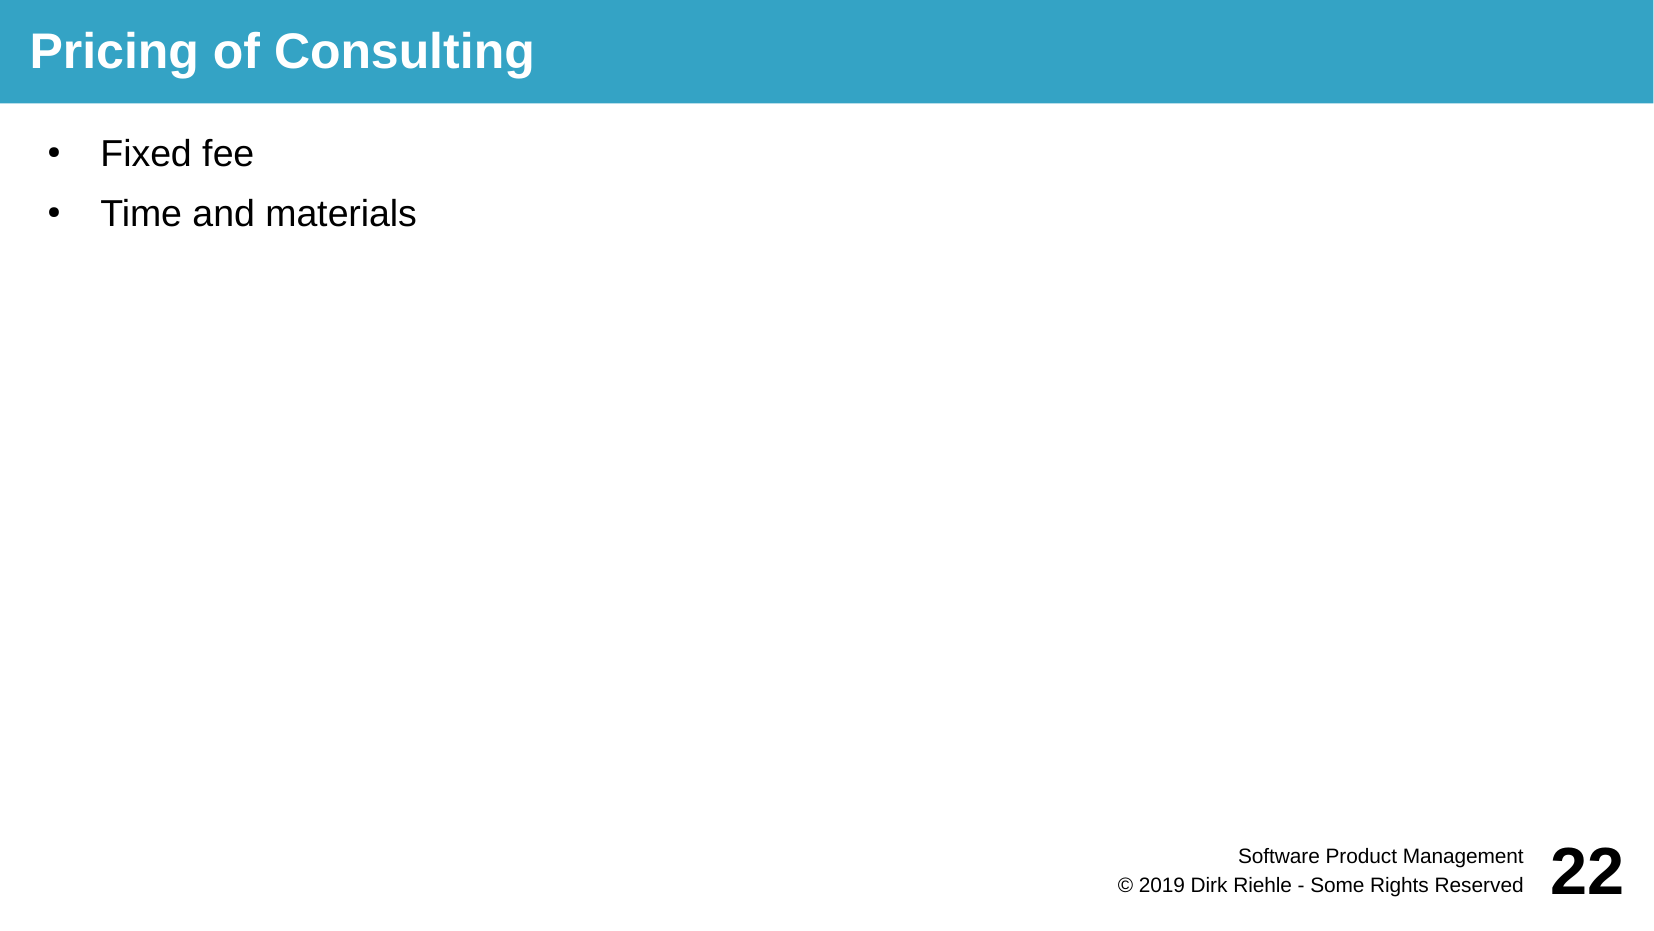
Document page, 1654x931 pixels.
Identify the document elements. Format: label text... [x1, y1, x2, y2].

list Fixed fee Time and materials [29, 132, 1625, 813]
title Pricing of Consulting [0, 0, 1654, 104]
